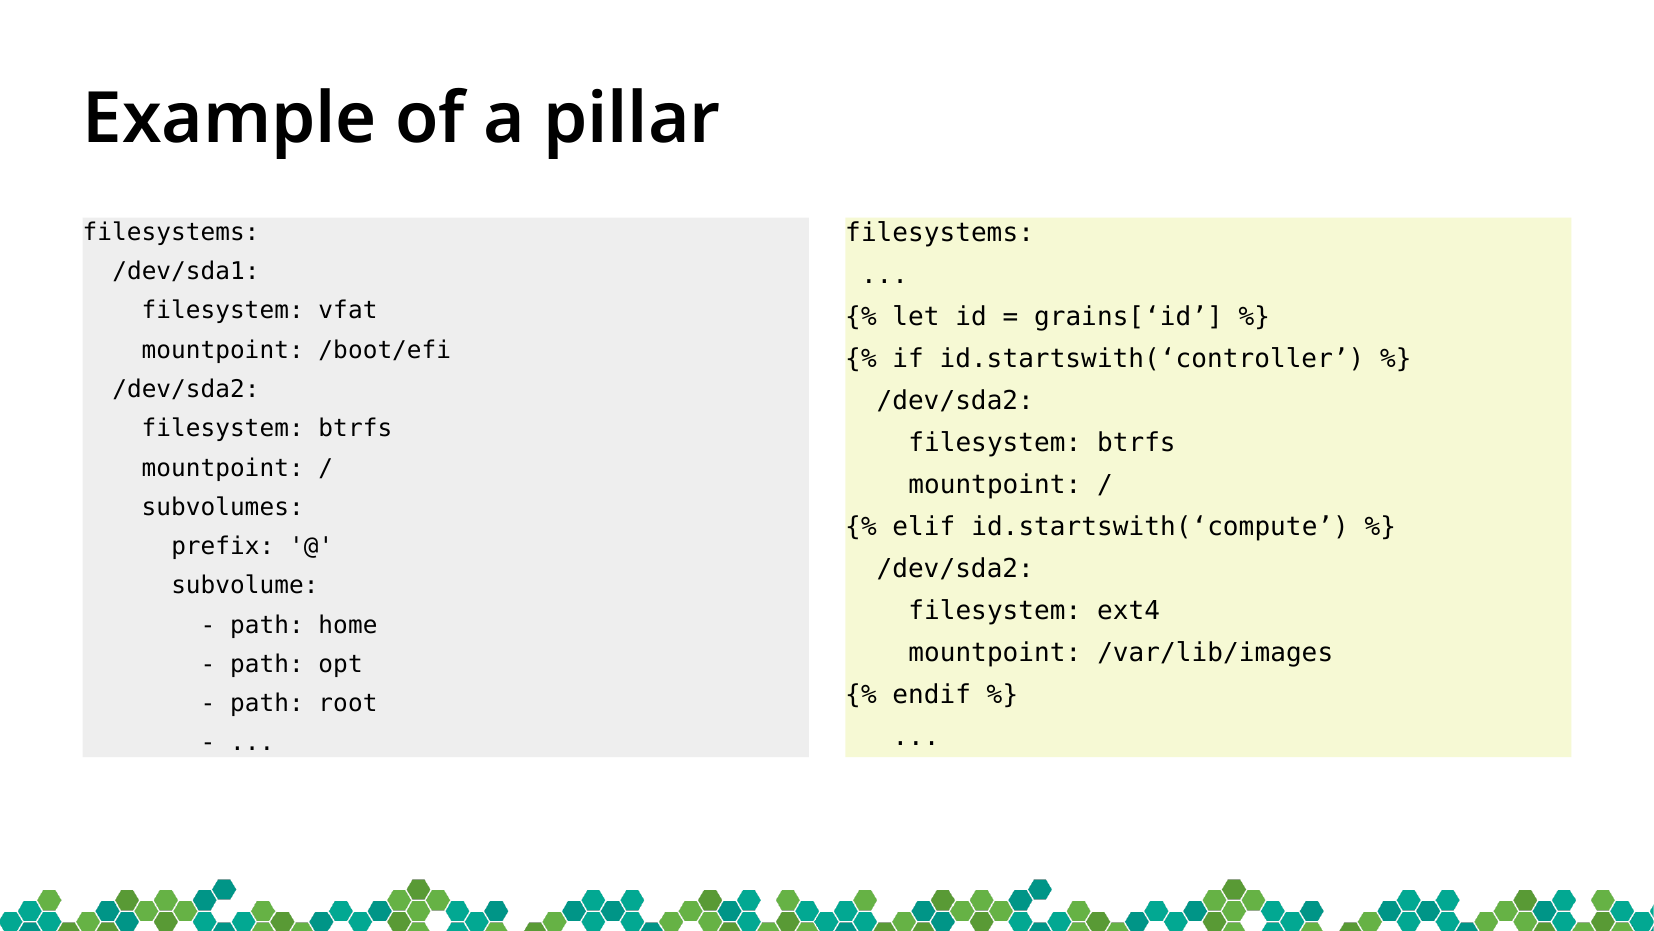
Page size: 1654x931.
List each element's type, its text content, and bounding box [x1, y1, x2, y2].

list filesystems: ... {% let id = grains[‘id’] %} {% if id.startswith(‘controller’) %} /dev/sda2: filesystem: btrfs mountpoint: / {% elif id.startswith(‘compute’) %} /dev/sda2: filesystem: ext4 mountpoint: /var/lib/images {% endif %} ... [845, 217, 1572, 758]
list filesystems: /dev/sda1: filesystem: vfat mountpoint: /boot/efi /dev/sda2: filesystem: btrfs mountpoint: / subvolumes: prefix: '@' subvolume: - path: home - path: opt - path: root - ... [82, 217, 809, 758]
picture [0, 871, 1654, 931]
title Example of a pillar [82, 37, 1571, 193]
